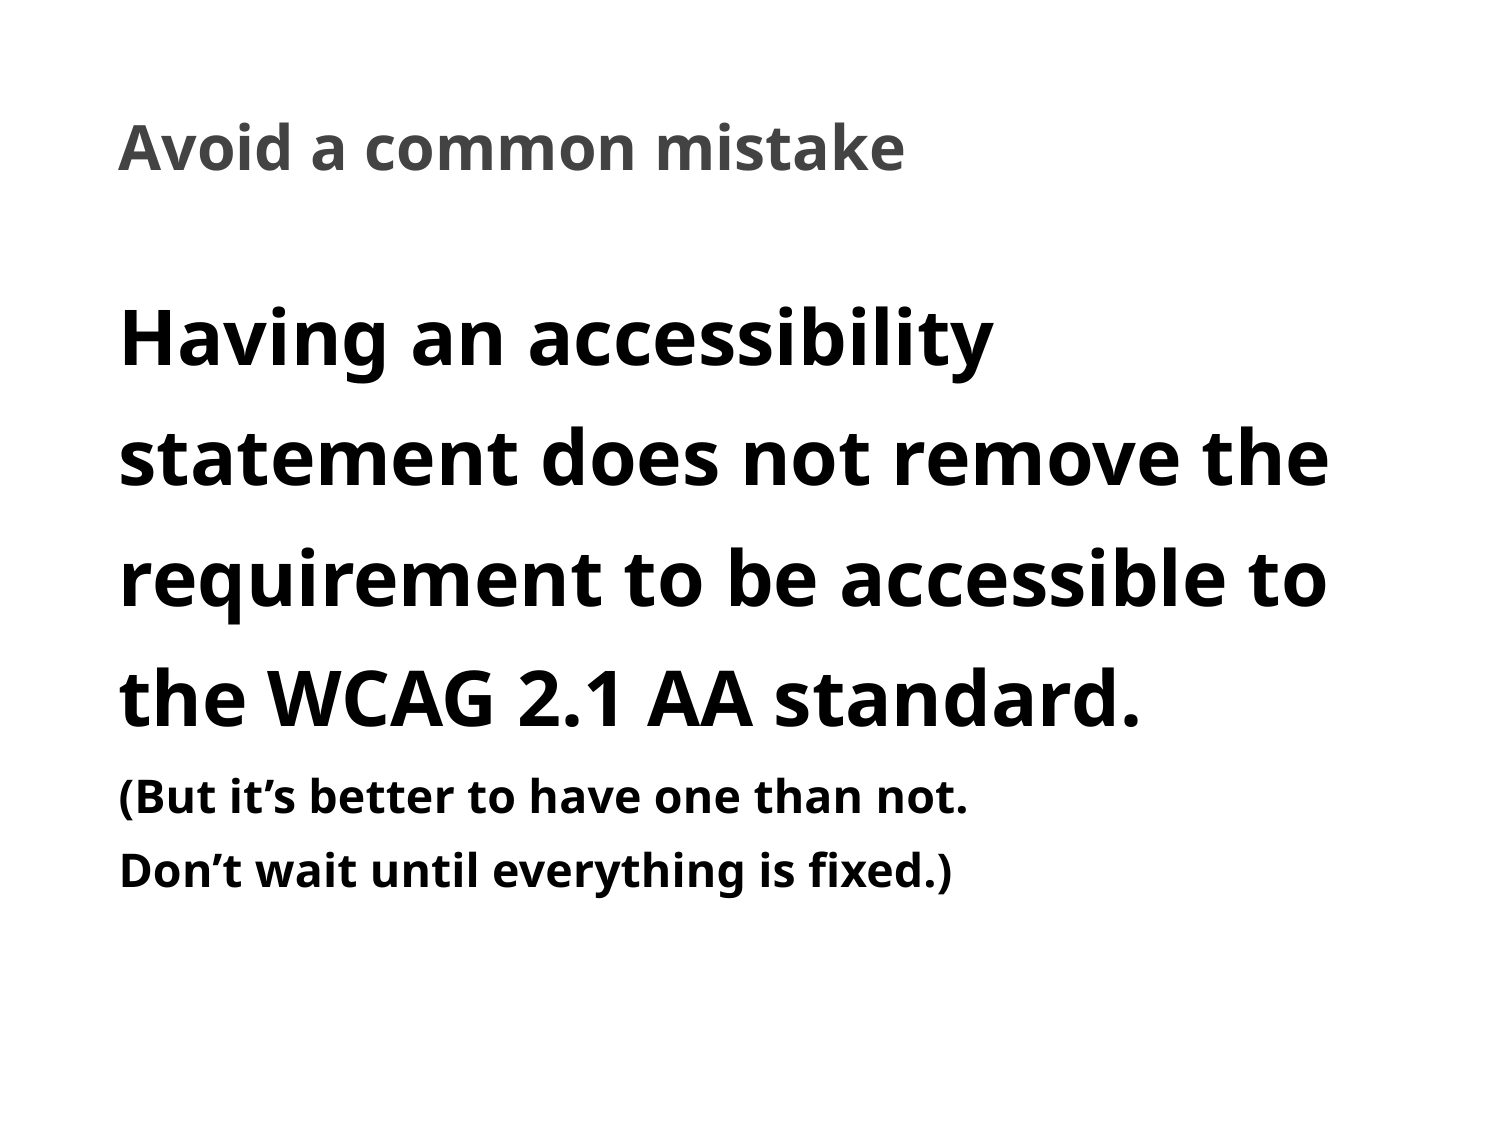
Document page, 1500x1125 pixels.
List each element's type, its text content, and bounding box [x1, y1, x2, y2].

title Avoid a common mistake [103, 89, 1397, 215]
list Having an accessibility statement does not remove the requirement to be accessible to the WCAG 2.1 AA standard. (But it’s better to have one than not. Don’t wait until everything is fixed.) [103, 252, 1397, 1000]
